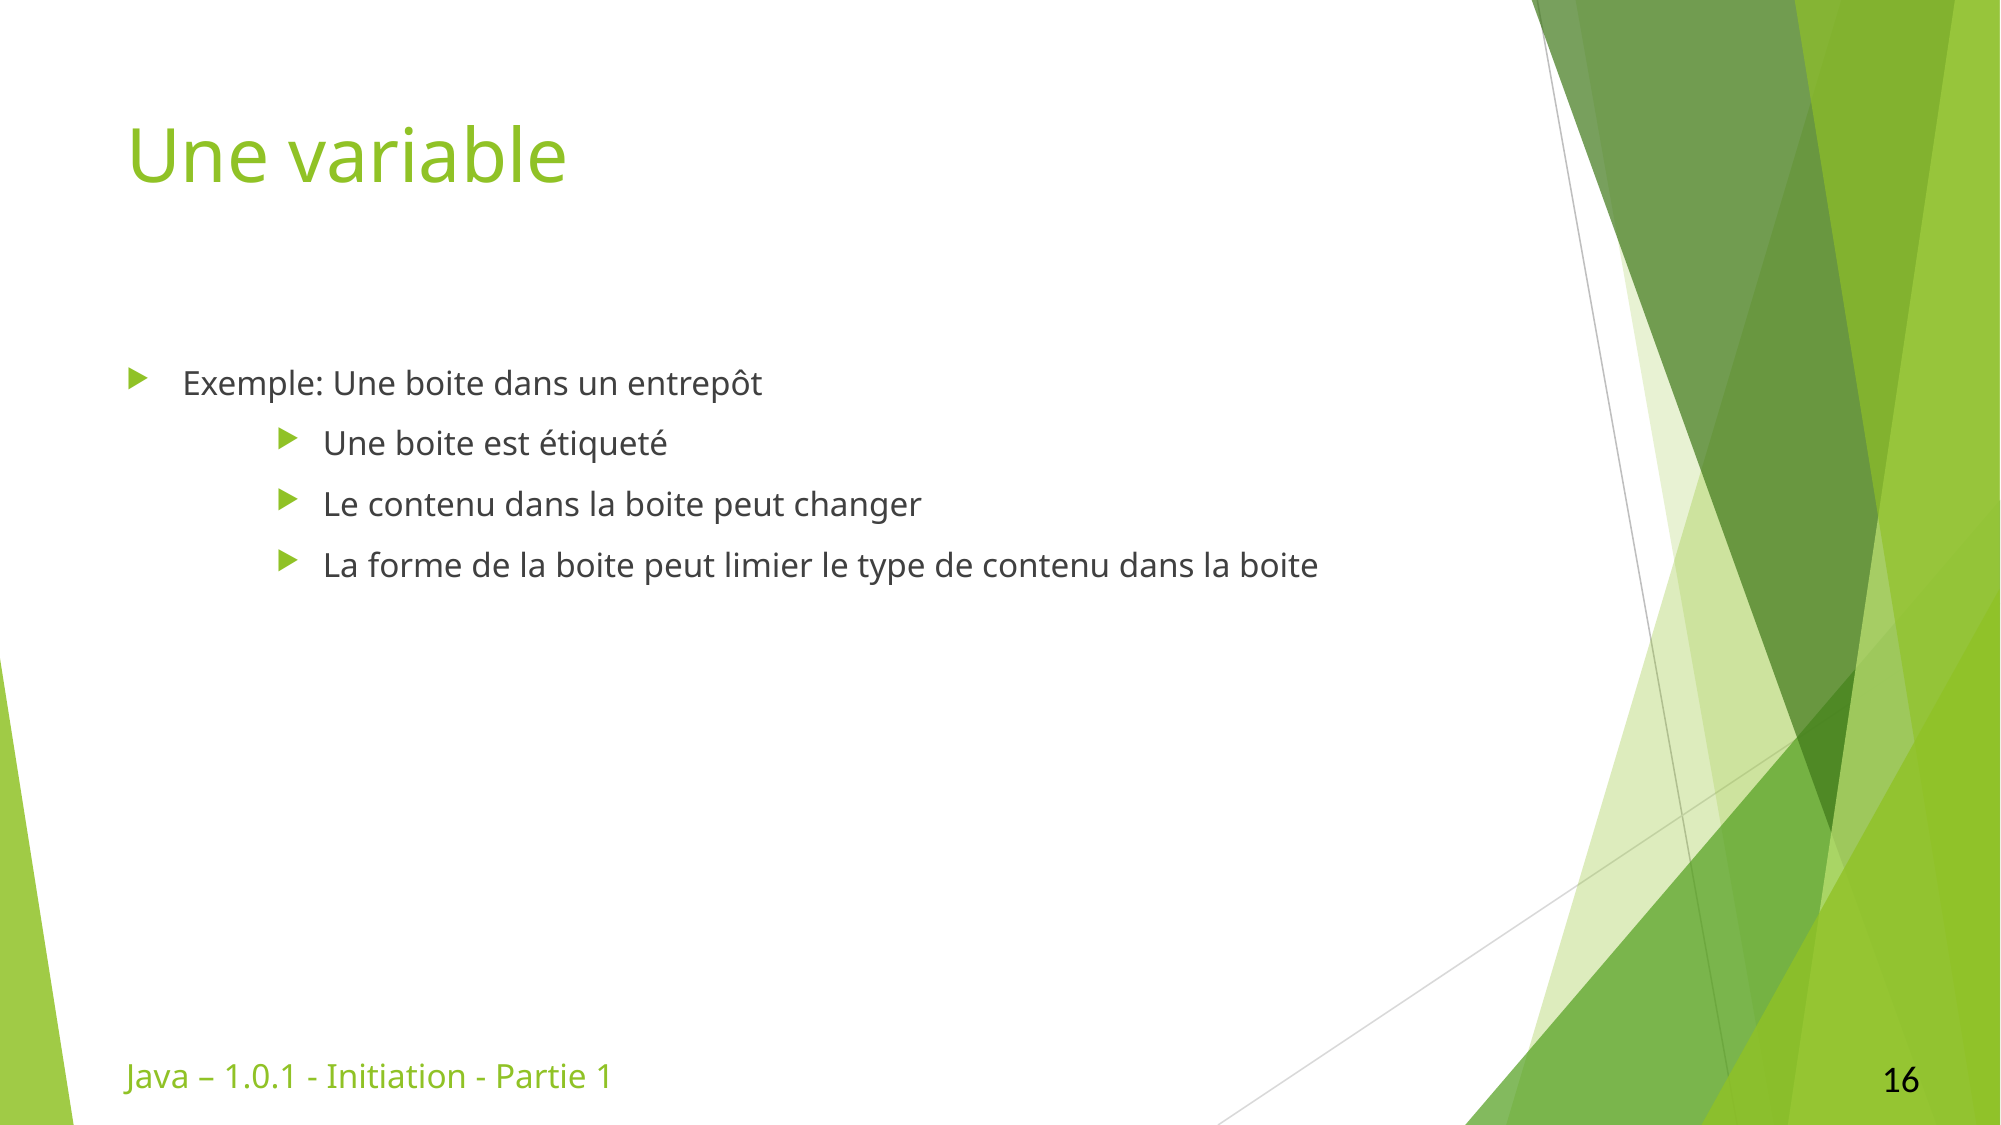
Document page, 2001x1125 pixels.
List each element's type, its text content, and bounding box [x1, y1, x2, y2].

title Une variable [111, 99, 1522, 317]
text_box [1866, 1047, 1979, 1108]
list Exemple: Une boite dans un entrepôt Une boite est étiqueté Le contenu dans la boite peut changer La forme de la boite peut limier le type de contenu dans la boite [111, 354, 1522, 992]
text_box Java – 1.0.1 - Initiation - Partie 1 [111, 1047, 1094, 1109]
